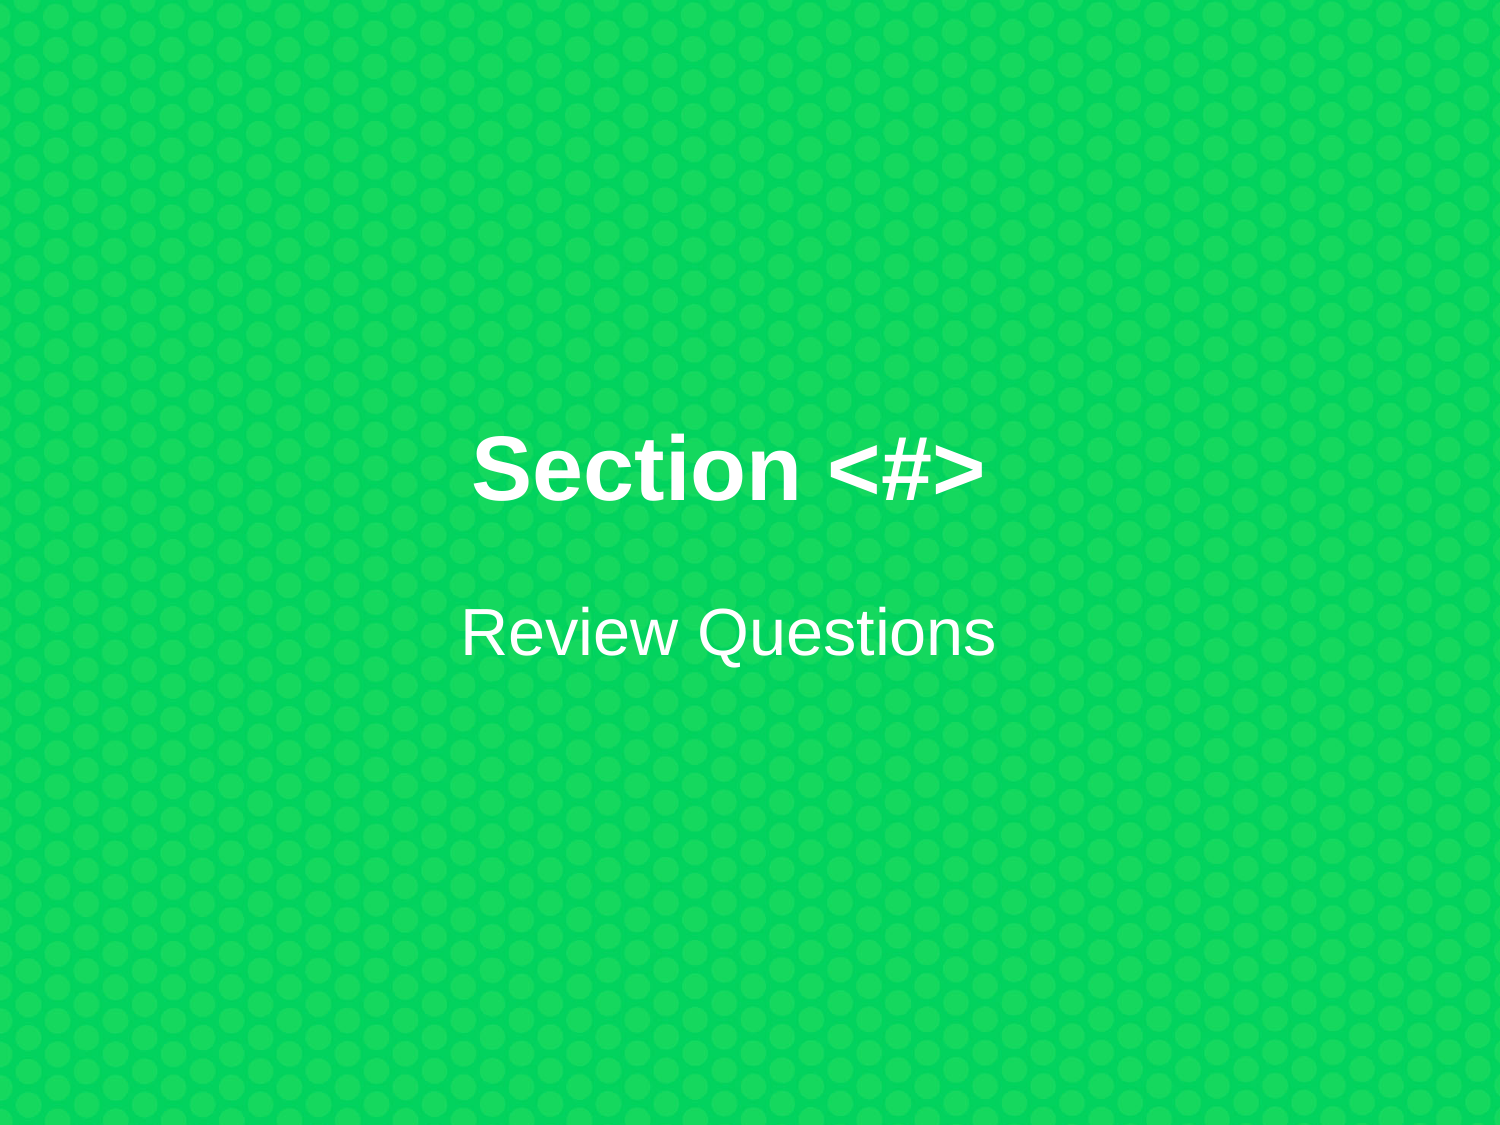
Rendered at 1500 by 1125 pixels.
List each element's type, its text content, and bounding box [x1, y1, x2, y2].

picture [0, 0, 1500, 1125]
title Section <#> Review Questions [53, 417, 1404, 670]
